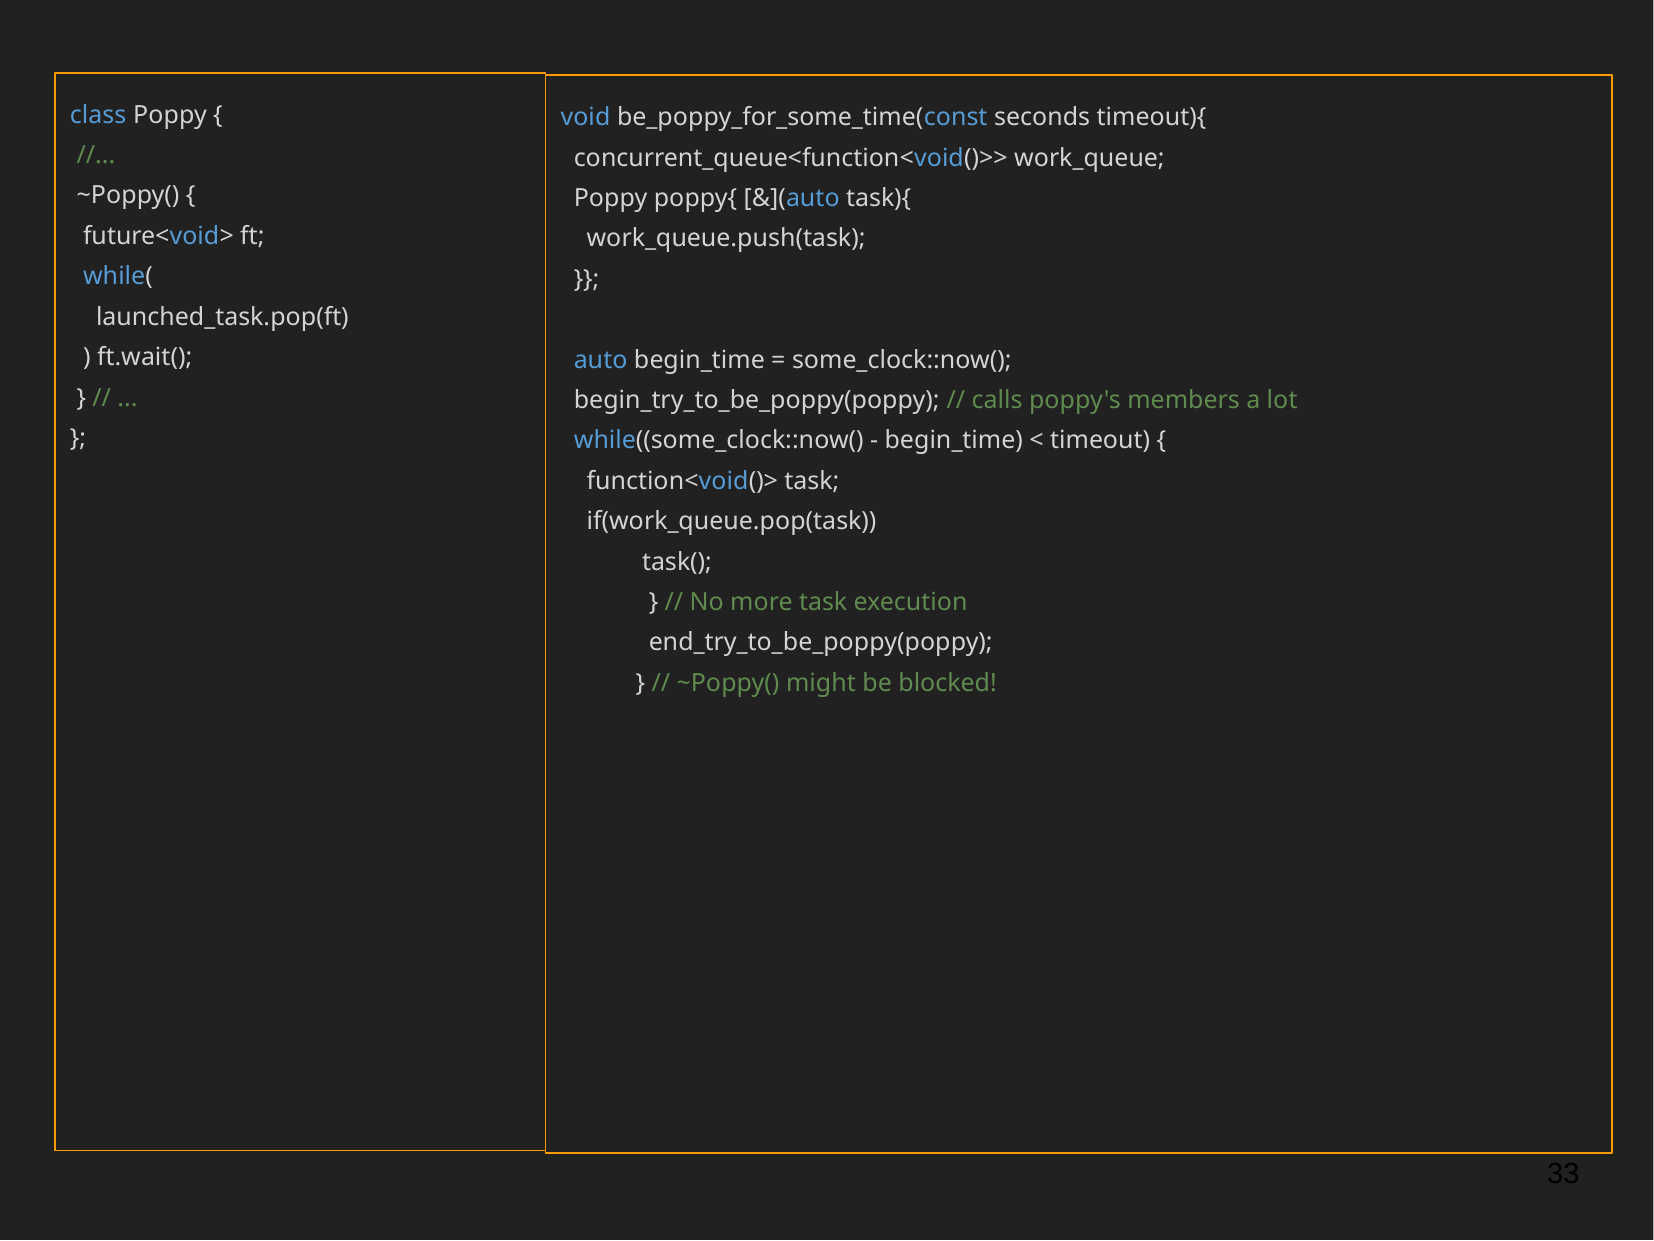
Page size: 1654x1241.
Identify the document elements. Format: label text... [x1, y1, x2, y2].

list class Poppy { //... ~Poppy() { future<void> ft; while( launched_task.pop(ft) ) ft.wait(); } // ... }; [55, 72, 546, 1151]
list void be_poppy_for_some_time(const seconds timeout){ concurrent_queue<function<void()>> work_queue; Poppy poppy{ [&](auto task){ work_queue.push(task); }}; auto begin_time = some_clock::now(); begin_try_to_be_poppy(poppy); // calls poppy's members a lot while((some_clock::now() - begin_time) < timeout) { function<void()> task; if(work_queue.pop(task)) task(); } // No more task execution end_try_to_be_poppy(poppy); } // ~Poppy() might be blocked! [545, 75, 1613, 1153]
slide_number <number> [1532, 1124, 1632, 1220]
